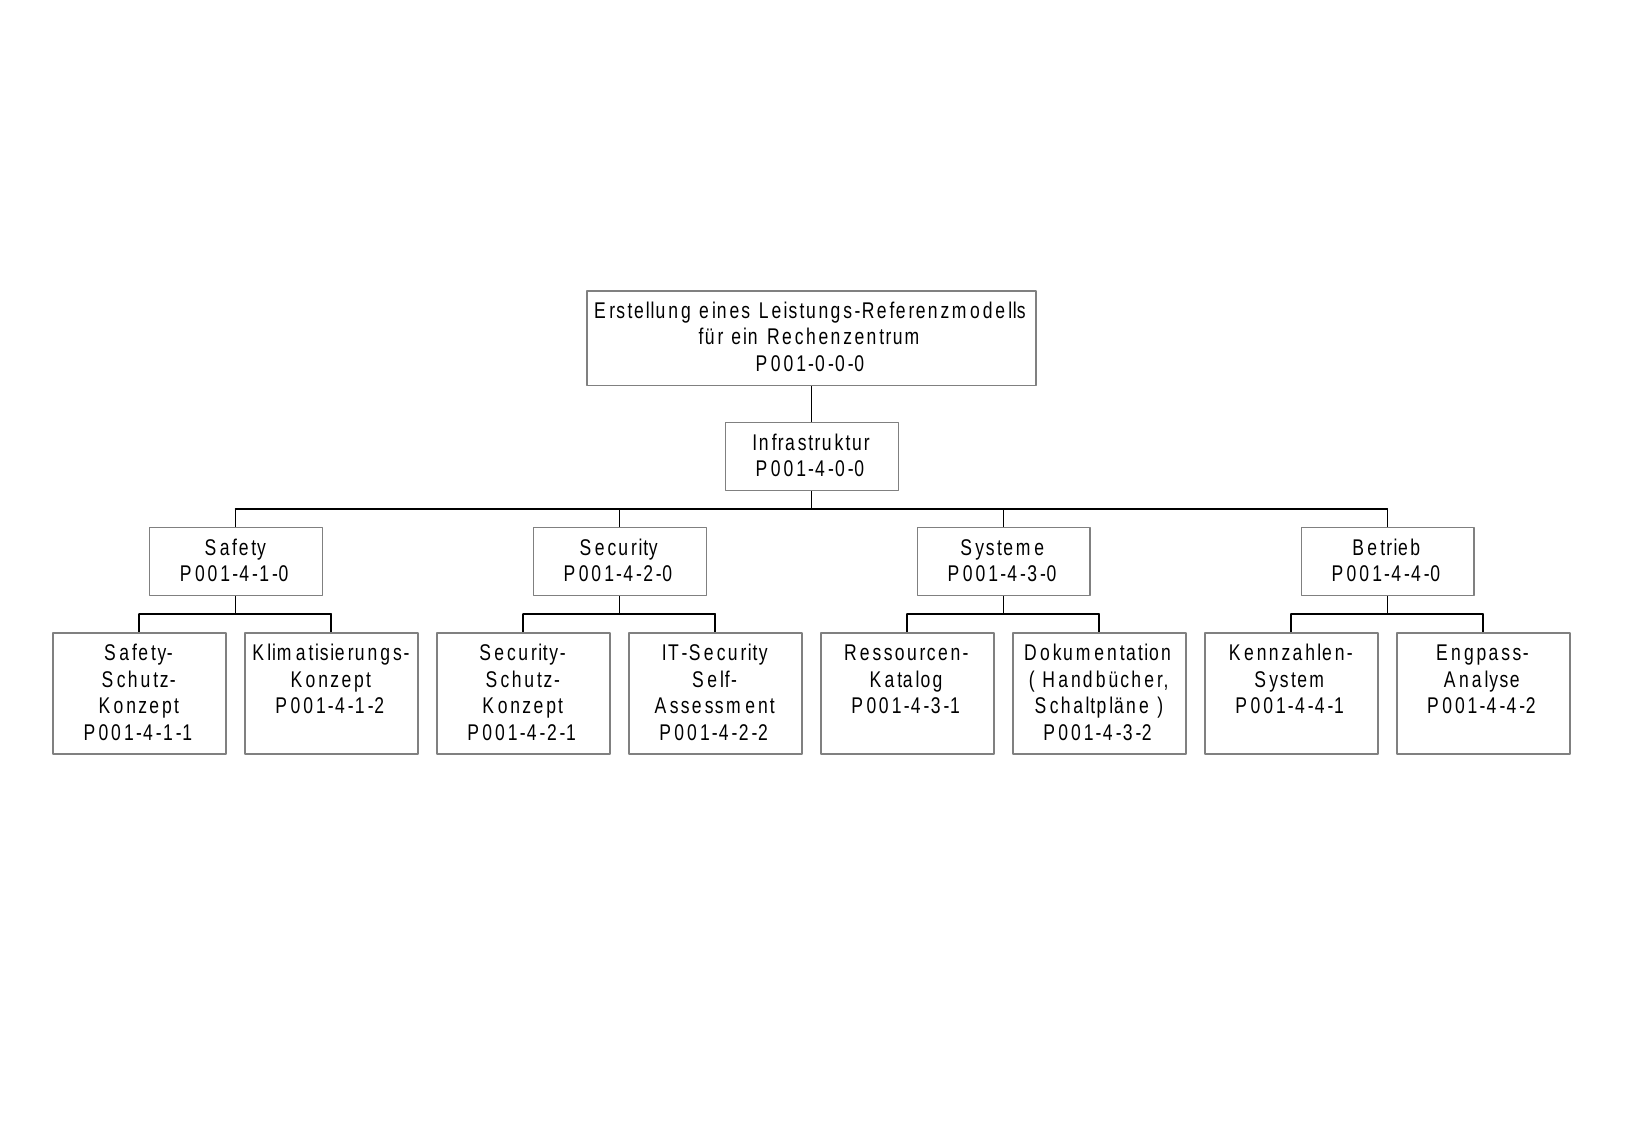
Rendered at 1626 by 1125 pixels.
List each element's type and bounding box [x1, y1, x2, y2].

chart [50, 287, 1573, 758]
